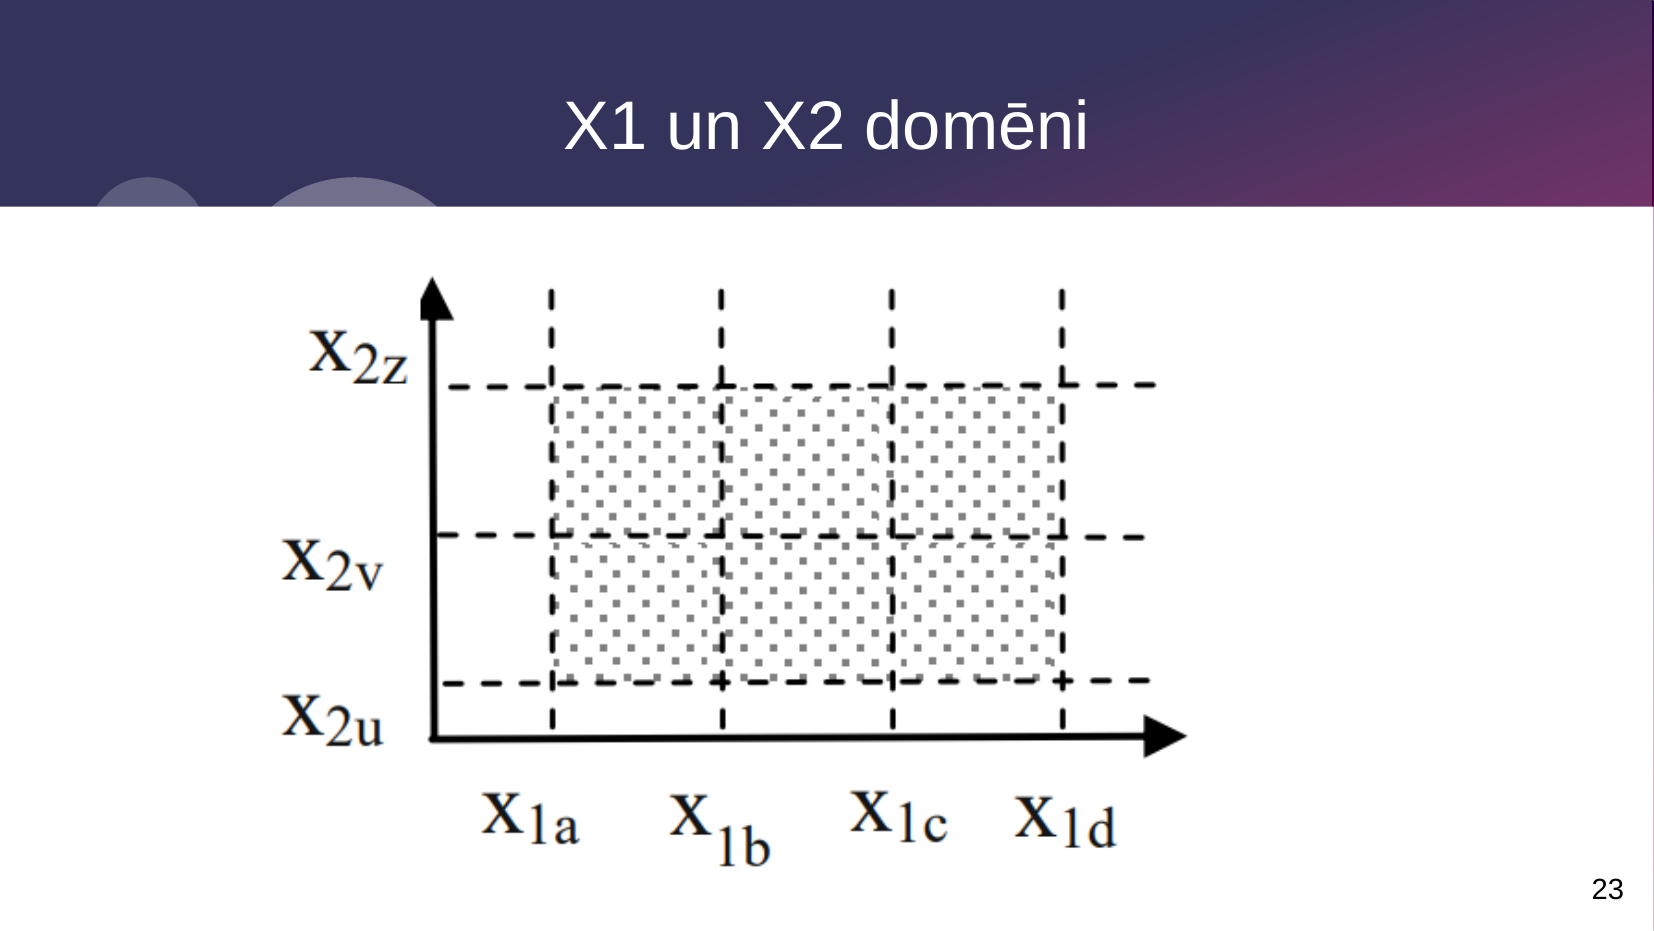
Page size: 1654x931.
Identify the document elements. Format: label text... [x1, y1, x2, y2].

title X1 un X2 domēni [88, 44, 1565, 207]
picture [225, 236, 1238, 922]
